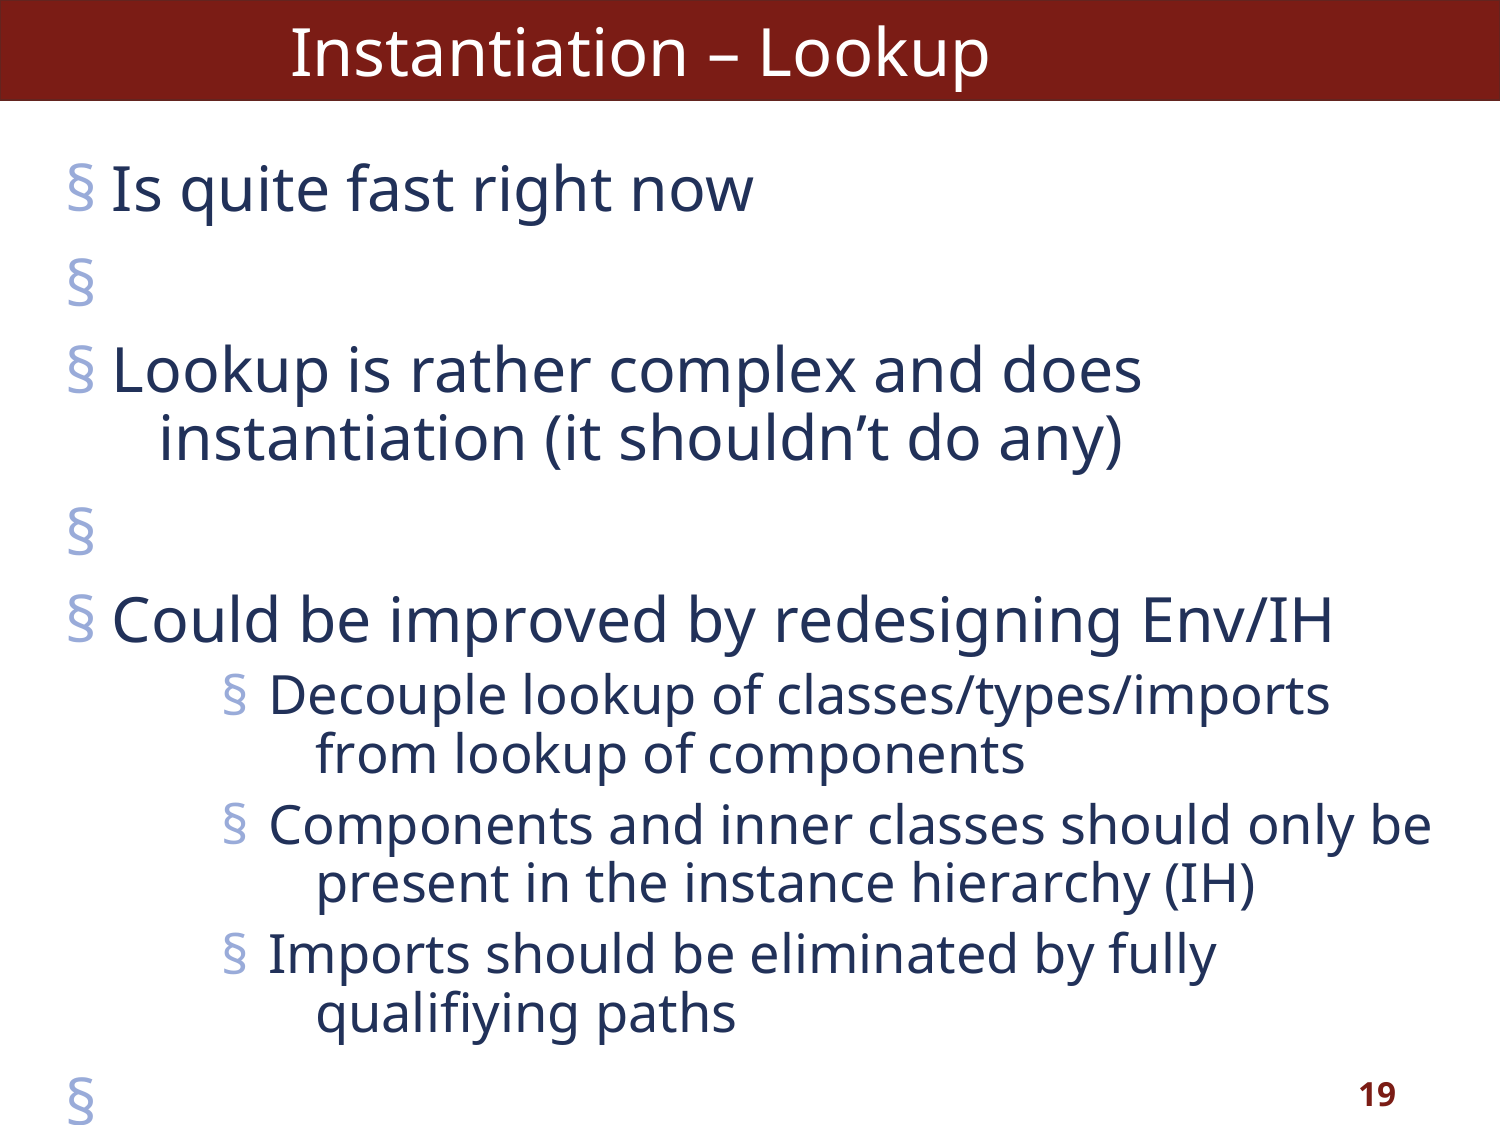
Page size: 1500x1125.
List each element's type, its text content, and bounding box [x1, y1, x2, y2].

list Is quite fast right now Lookup is rather complex and does instantiation (it shouldn’t do any) Could be improved by redesigning Env/IH Decouple lookup of classes/types/imports from lookup of components Components and inner classes should only be present in the instance hierarchy (IH) Imports should be eliminated by fully qualifiying paths [50, 149, 1451, 1075]
title Instantiation – Lookup [275, 0, 1500, 100]
text_box 19 [1342, 1065, 1493, 1116]
